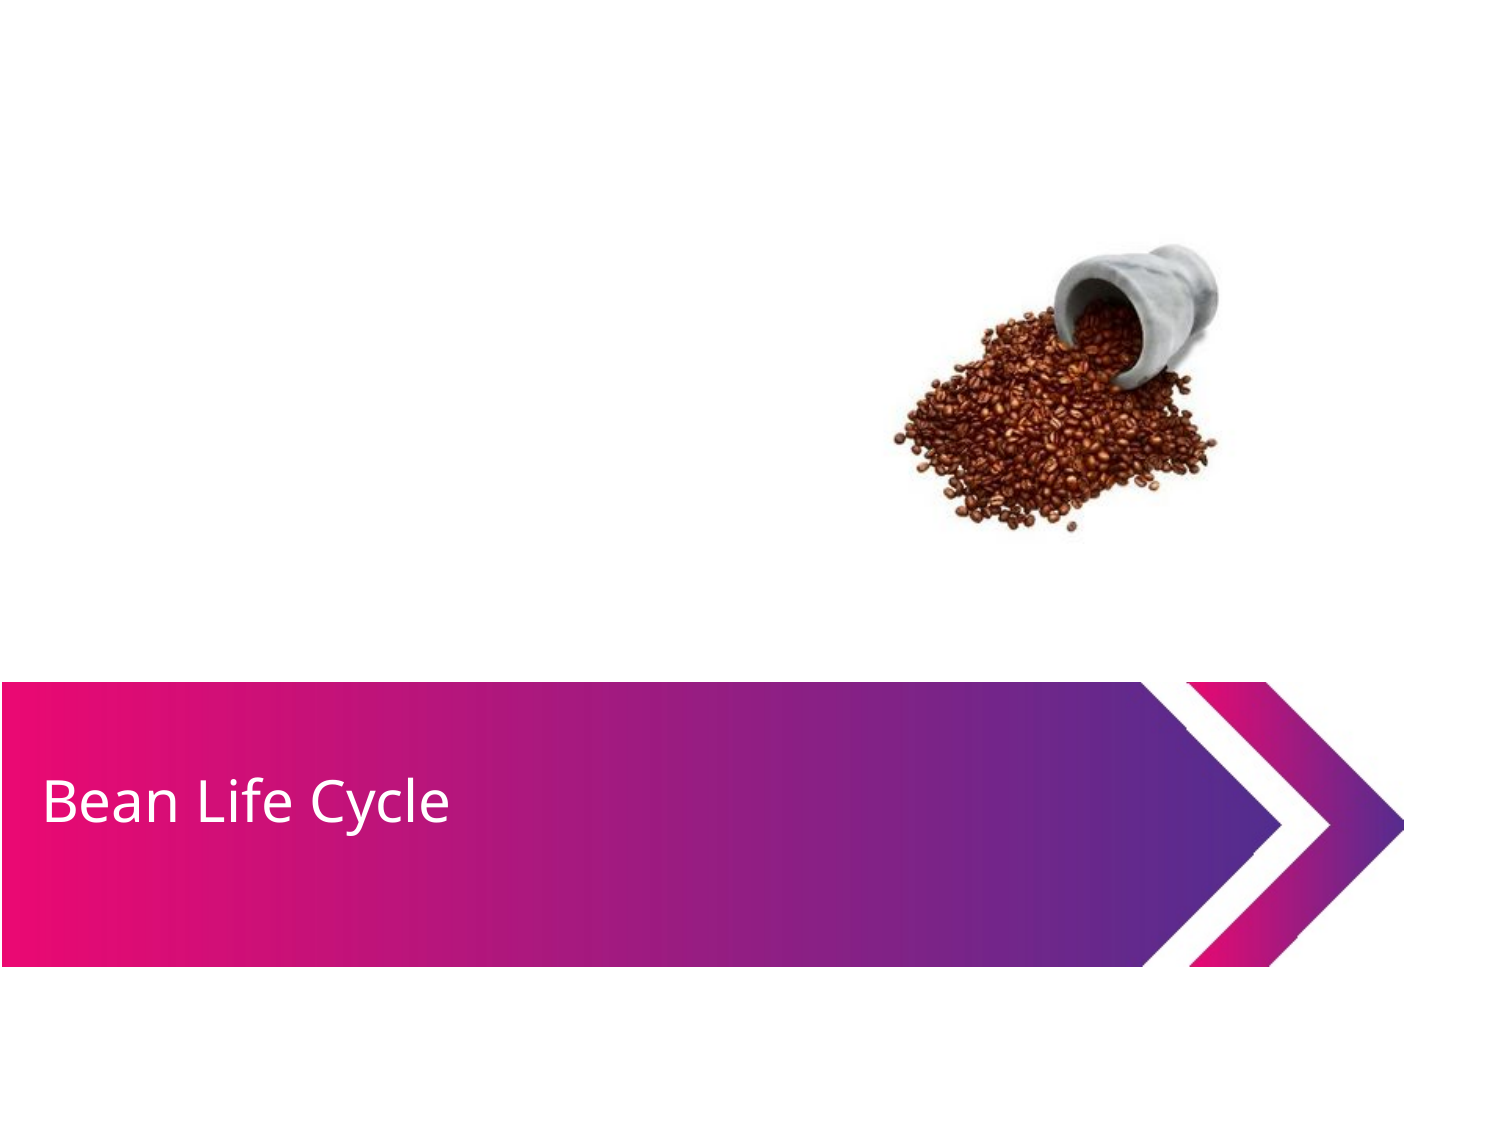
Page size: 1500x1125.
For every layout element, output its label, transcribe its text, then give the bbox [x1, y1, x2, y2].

picture [2, 682, 1404, 967]
text_box Bean Life Cycle [26, 744, 1158, 837]
picture [859, 230, 1288, 544]
